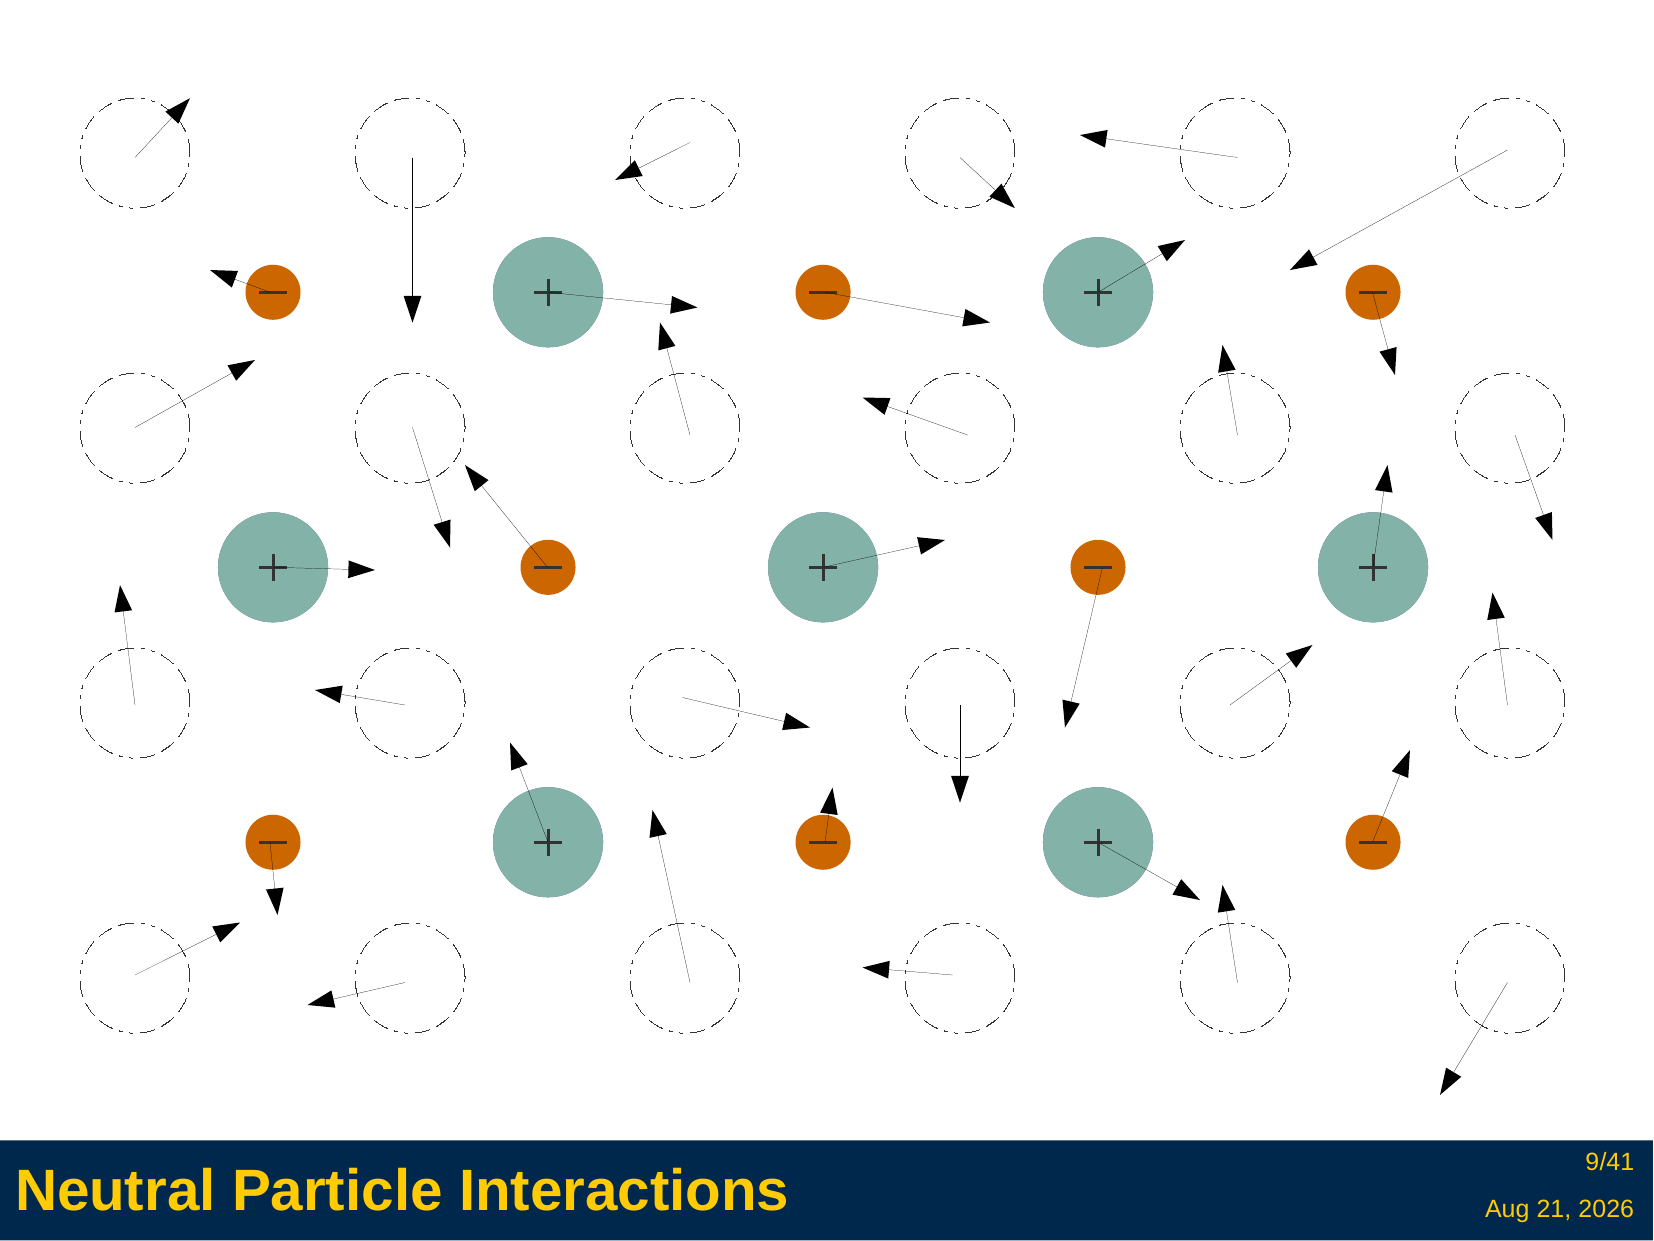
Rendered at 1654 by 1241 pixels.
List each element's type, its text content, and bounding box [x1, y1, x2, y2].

text_box [795, 814, 851, 870]
text_box [245, 814, 301, 870]
text_box [768, 512, 879, 623]
text_box [245, 264, 301, 320]
text_box [217, 512, 329, 623]
text_box [1345, 264, 1401, 320]
text_box [1070, 539, 1126, 595]
text_box [492, 237, 604, 348]
text_box [492, 787, 604, 898]
text_box [1317, 512, 1429, 623]
text_box [1042, 787, 1154, 898]
text_box [1042, 237, 1154, 348]
text_box [1345, 814, 1401, 870]
text_box [520, 539, 576, 595]
text_box [795, 264, 851, 320]
title Neutral Particle Interactions [14, 1140, 1380, 1241]
